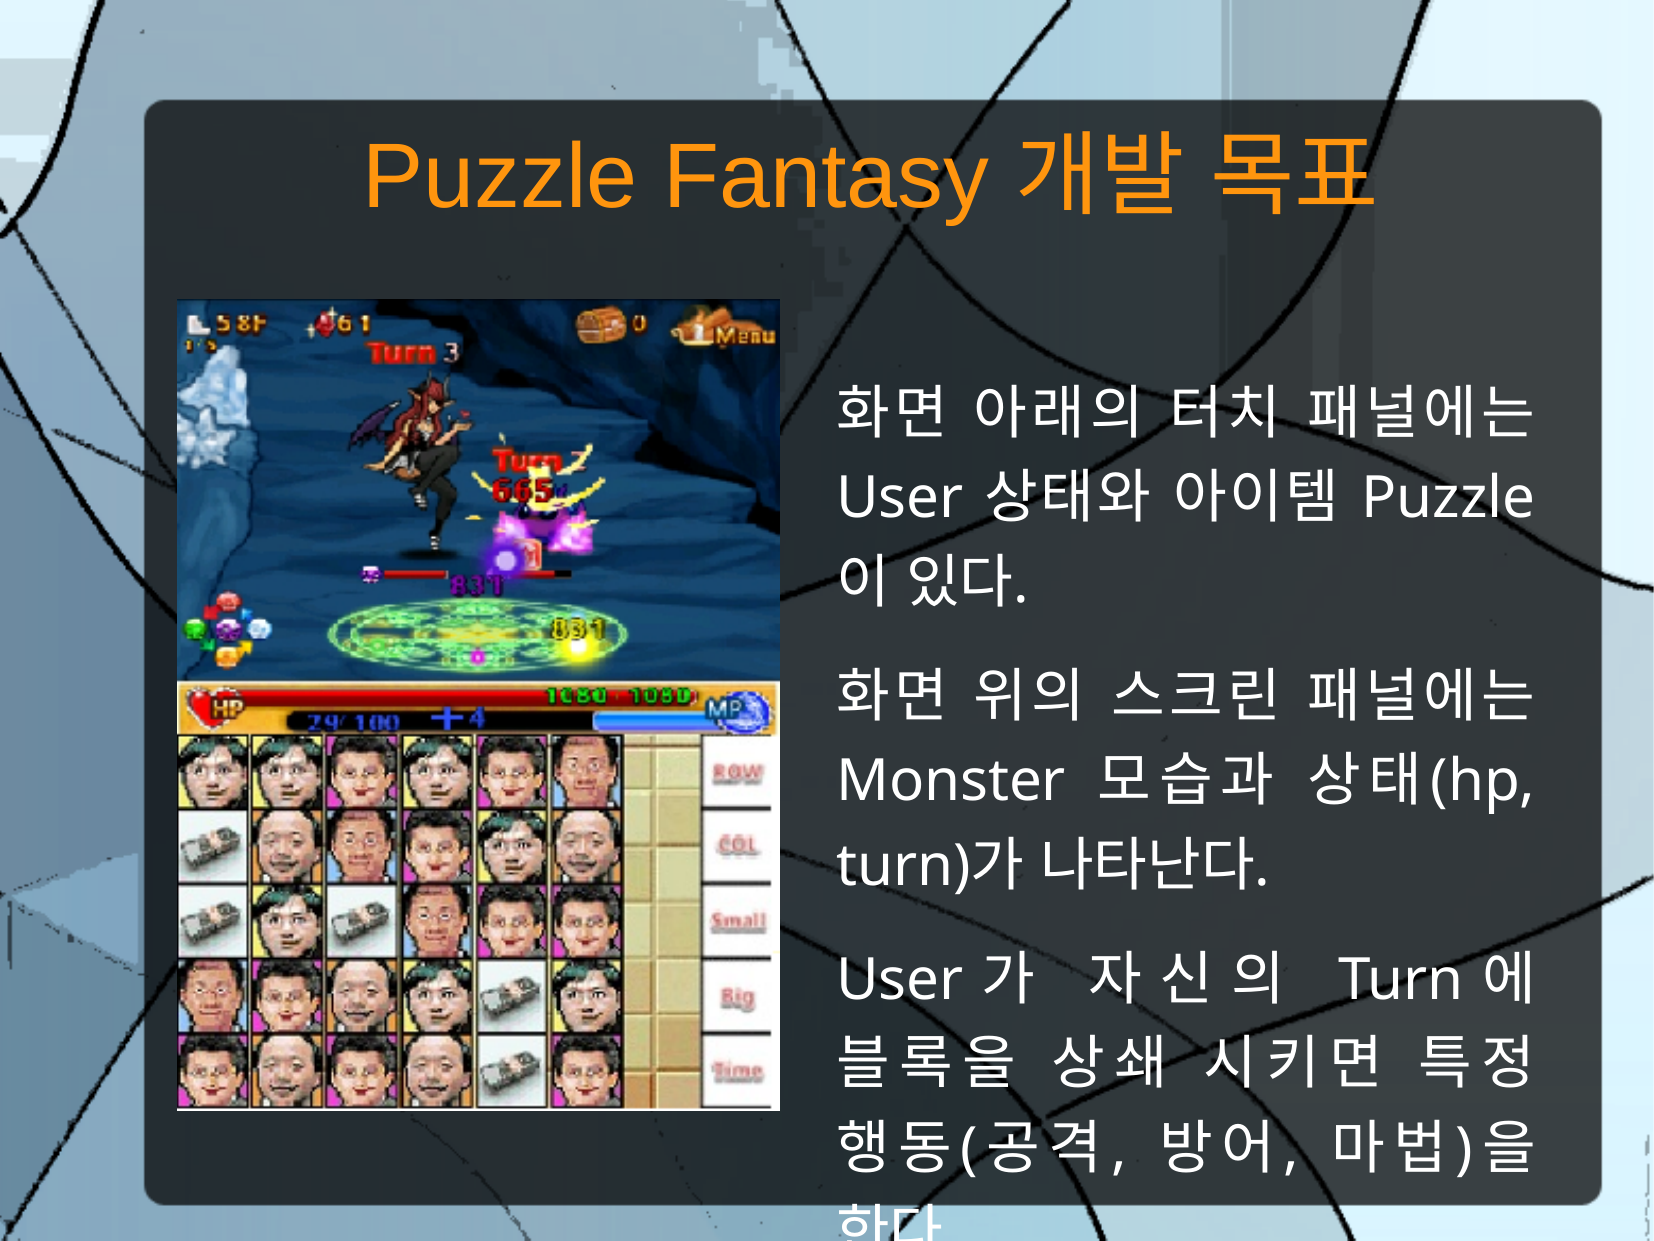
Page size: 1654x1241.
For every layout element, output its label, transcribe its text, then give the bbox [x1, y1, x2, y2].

title Puzzle Fantasy 개발 목표 [159, 59, 1583, 276]
list 화면 아래의 터치 패널에는 User 상태와 아이템 Puzzle이 있다. 화면 위의 스크린 패널에는 Monster 모습과 상태(hp, turn)가 나타난다. User가 자신의 Turn에 블록을 상쇄 시키면 특정 행동(공격, 방어, 마법)을 한다. [836, 366, 1536, 1071]
picture [0, 0, 1654, 1241]
